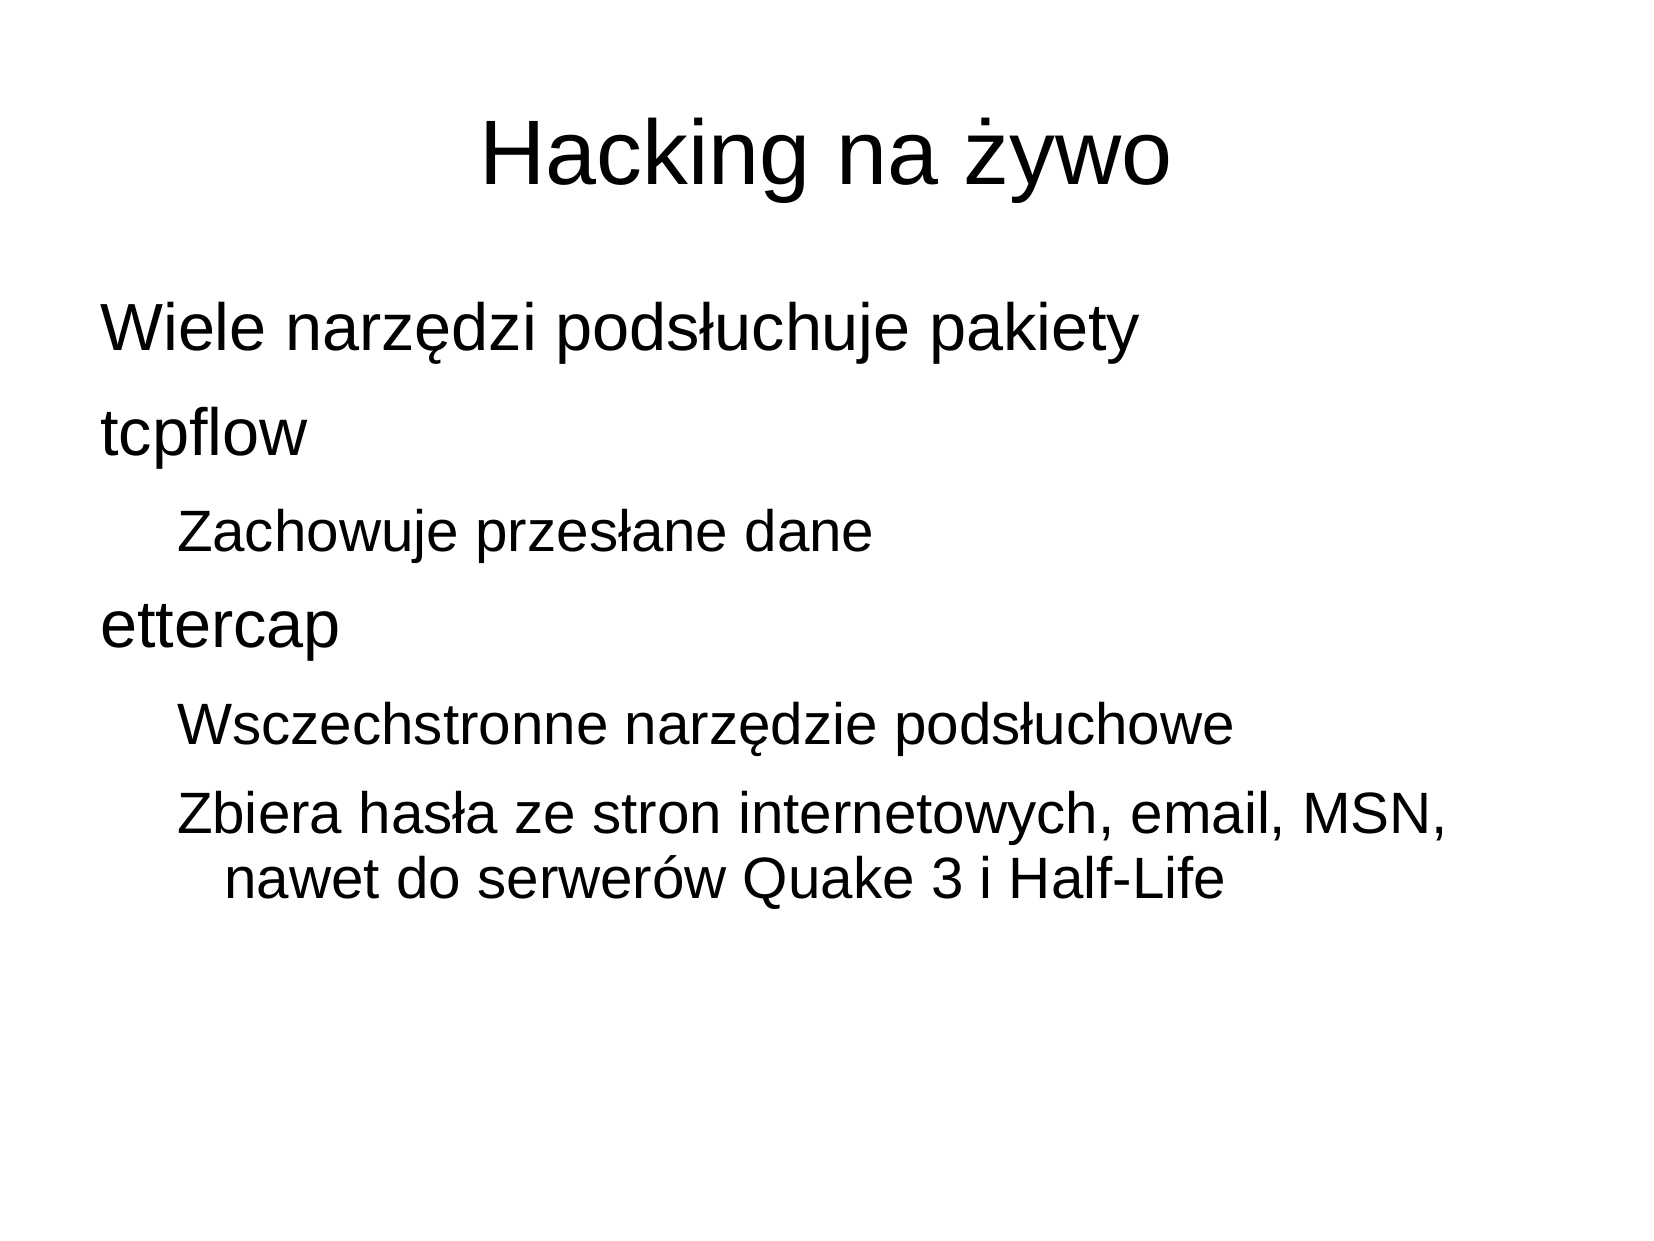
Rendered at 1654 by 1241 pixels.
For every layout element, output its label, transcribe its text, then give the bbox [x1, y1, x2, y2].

title Hacking na żywo [82, 56, 1571, 250]
list Wiele narzędzi podsłuchuje pakiety tcpflow Zachowuje przesłane dane ettercap Wsczechstronne narzędzie podsłuchowe Zbiera hasła ze stron internetowych, email, MSN, nawet do serwerów Quake 3 i Half-Life [82, 290, 1571, 1094]
